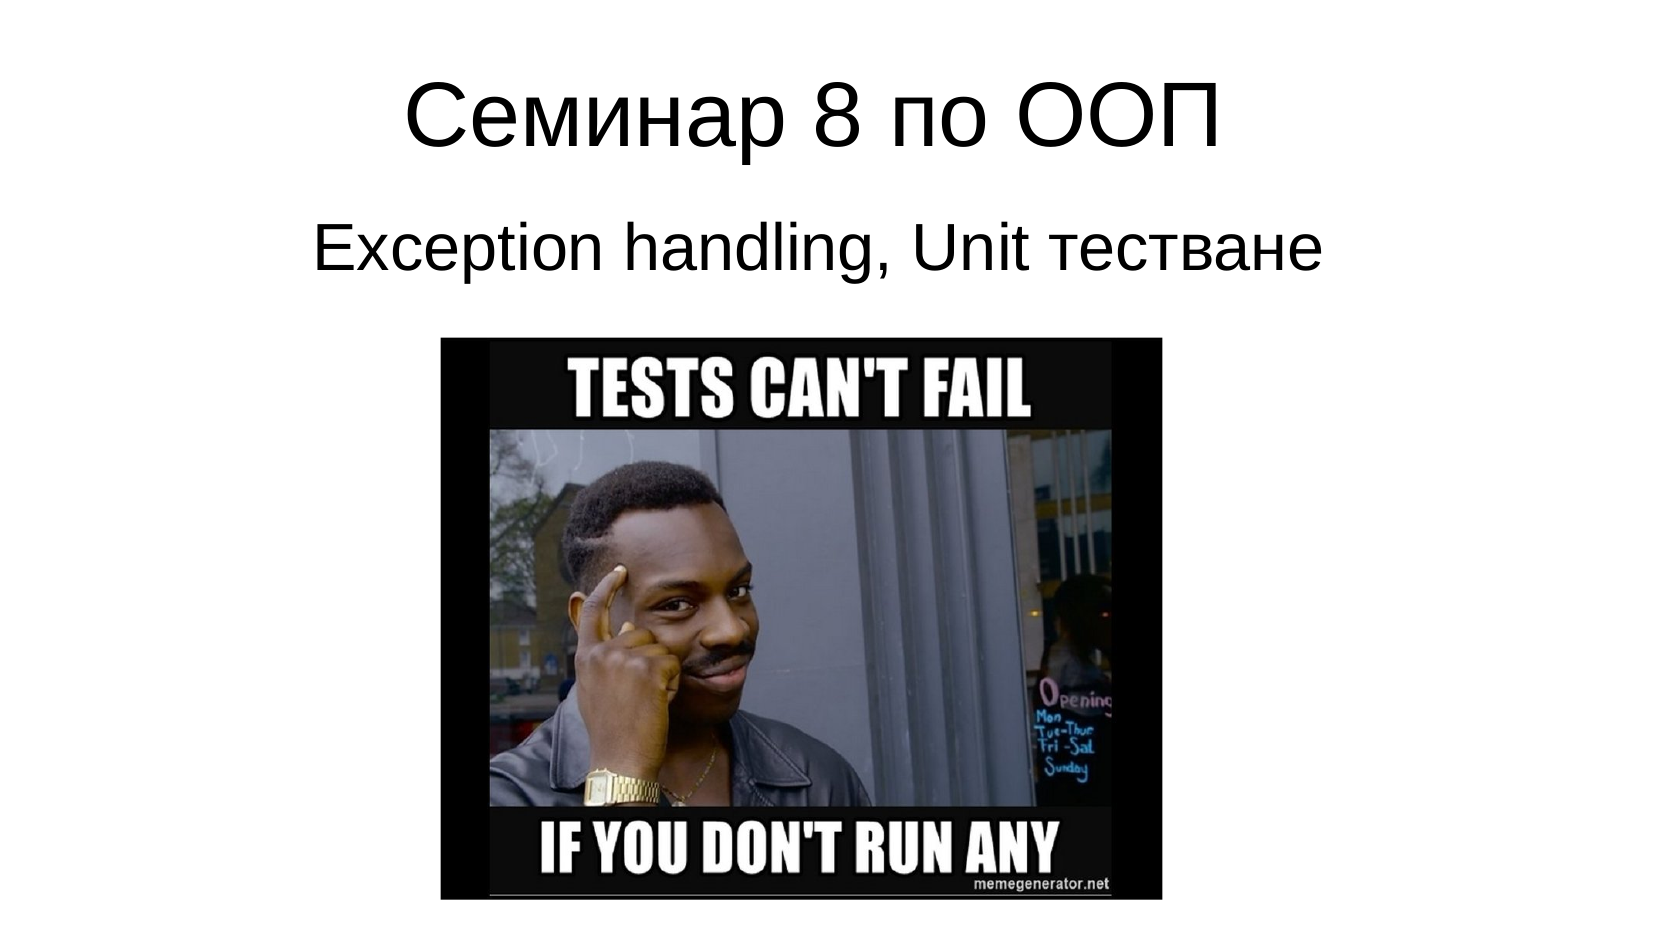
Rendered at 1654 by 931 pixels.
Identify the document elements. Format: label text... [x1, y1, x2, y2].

picture [440, 337, 1163, 901]
title Семинар 8 по ООП [82, 37, 1571, 193]
subtitle Exception handling, Unit тестване [75, 187, 1564, 308]
